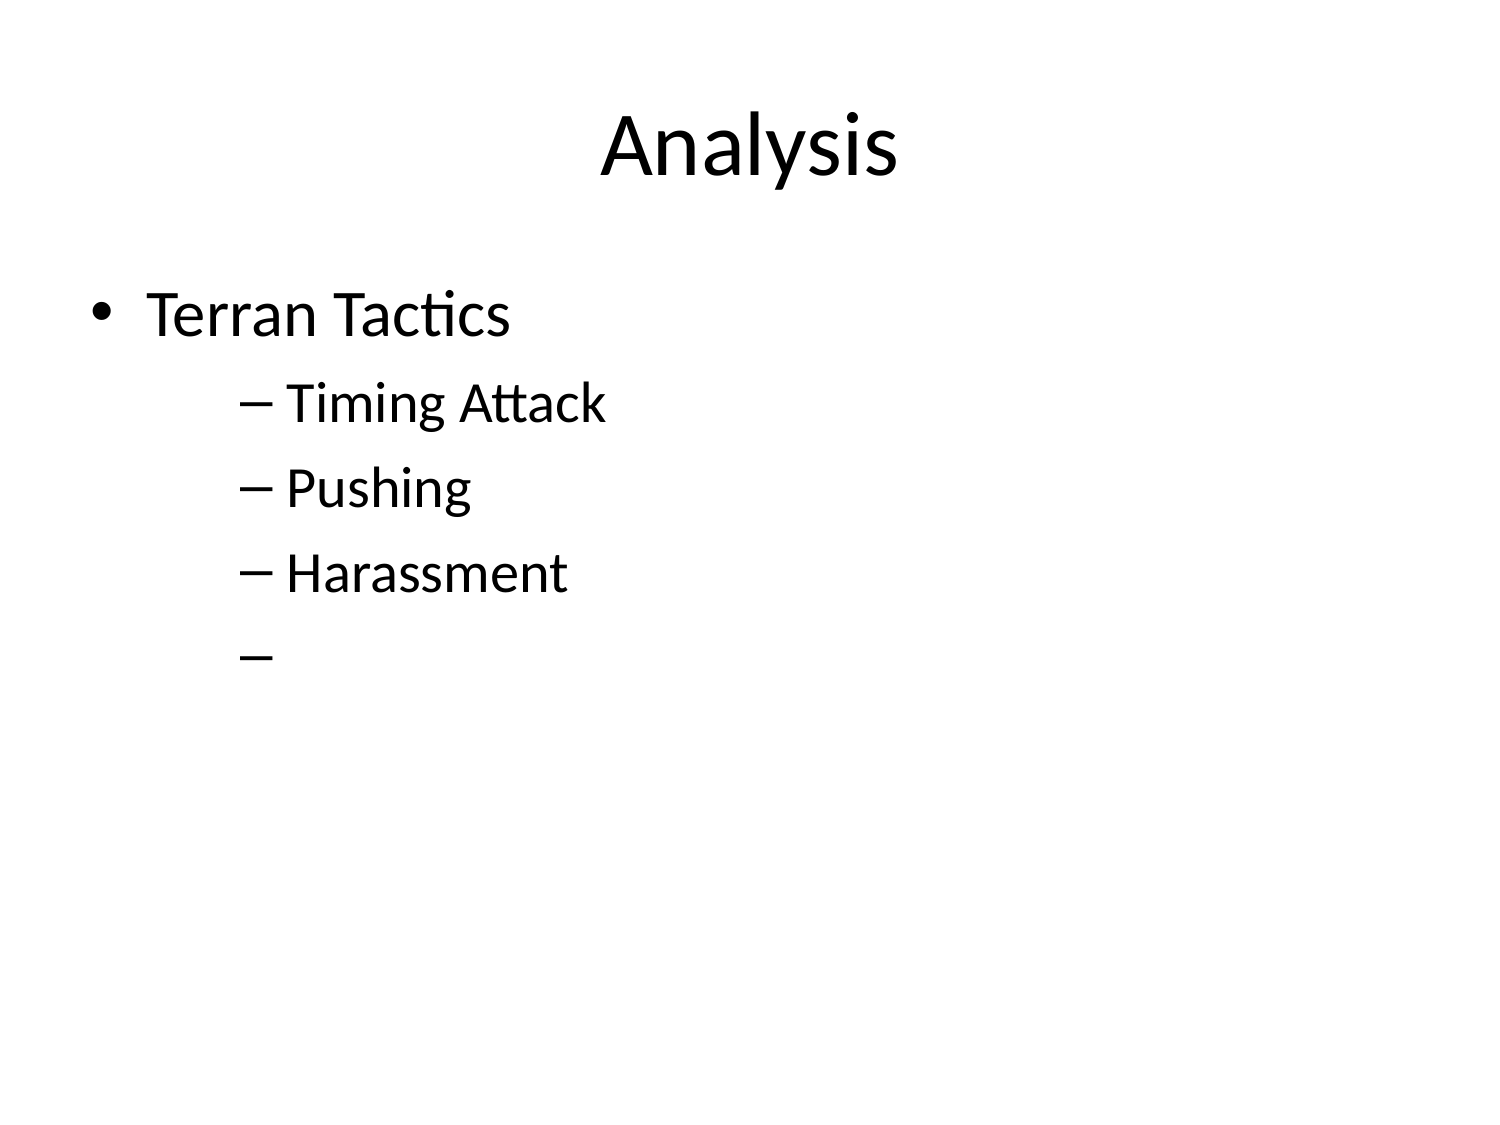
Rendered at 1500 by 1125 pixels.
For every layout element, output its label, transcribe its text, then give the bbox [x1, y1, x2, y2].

list Terran Tactics Timing Attack Pushing Harassment [75, 262, 1426, 1005]
title Analysis [75, 45, 1426, 233]
